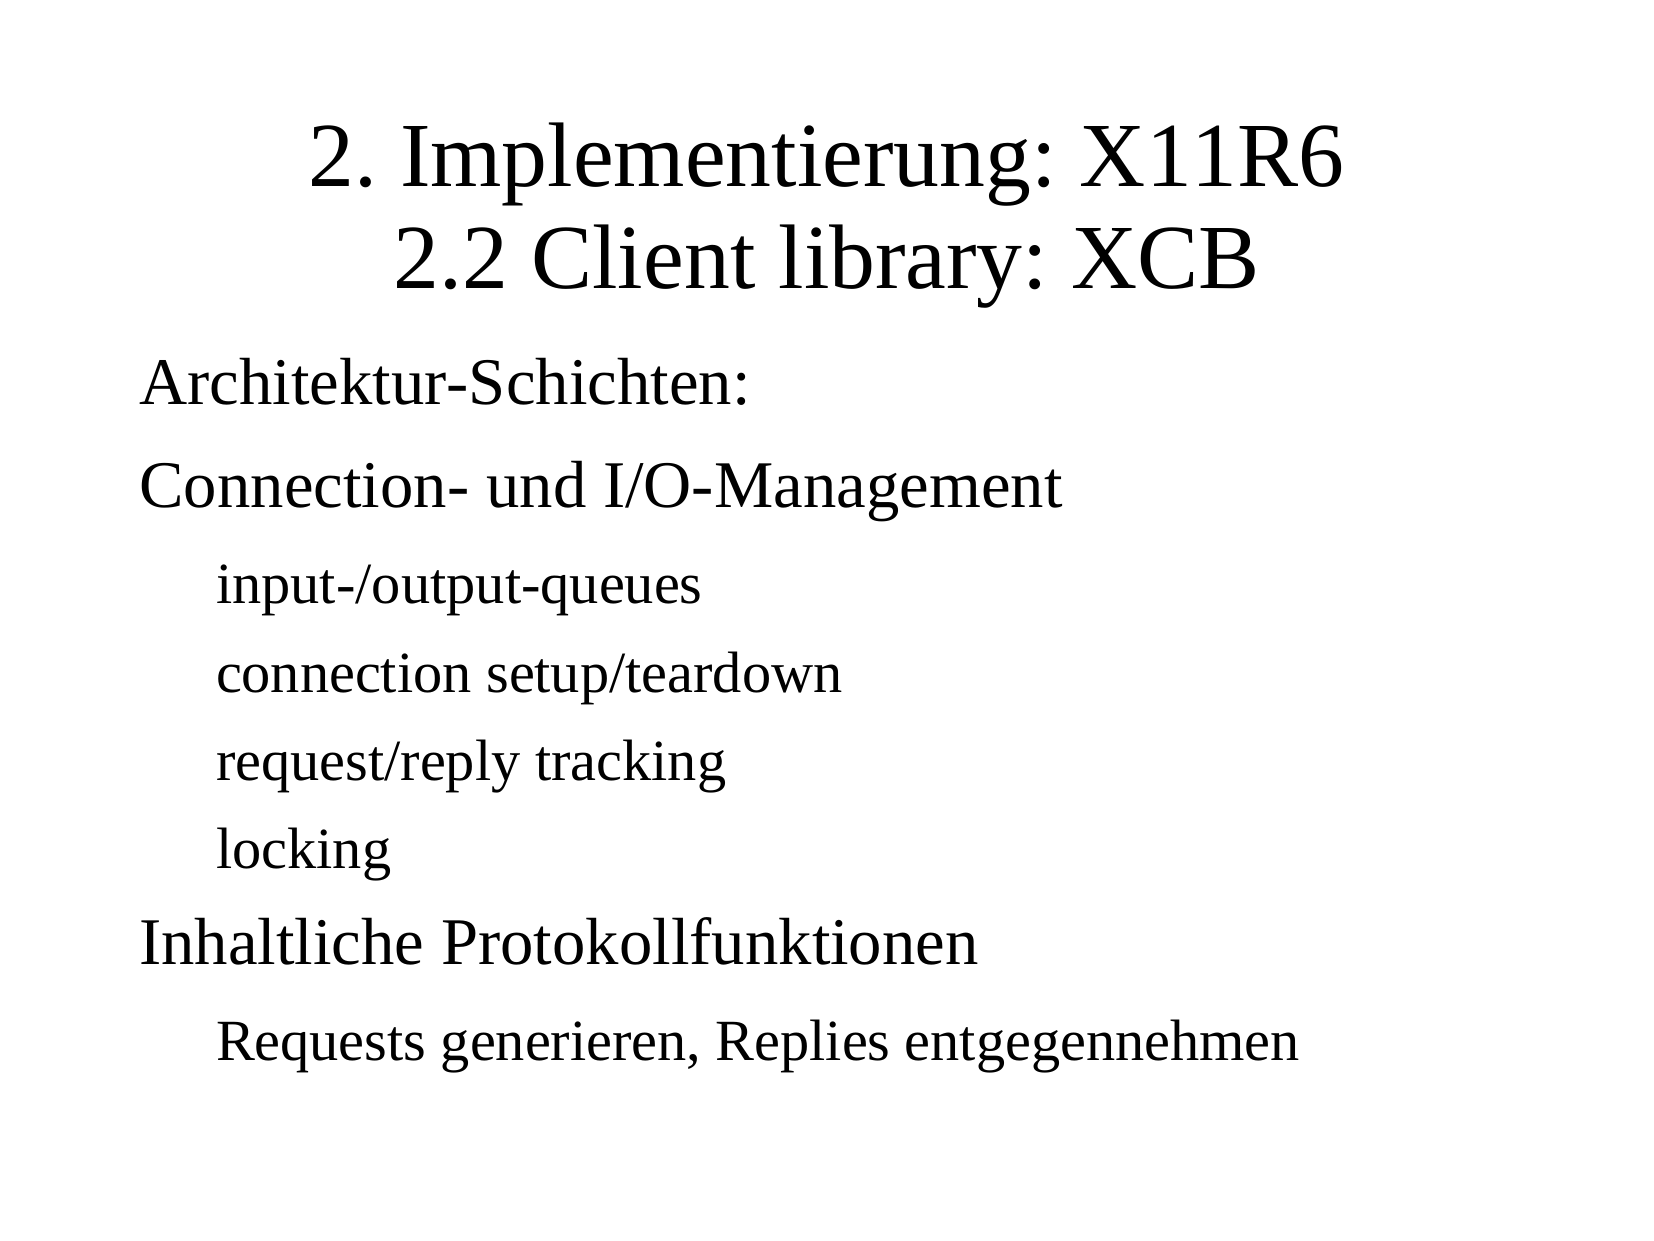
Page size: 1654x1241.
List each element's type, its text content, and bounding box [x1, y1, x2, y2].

list Architektur-Schichten: Connection- und I/O-Management input-/output-queues connection setup/teardown request/reply tracking locking Inhaltliche Protokollfunktionen Requests generieren, Replies entgegennehmen [121, 344, 1534, 1127]
title 2. Implementierung: X11R6 2.2 Client library: XCB [121, 102, 1534, 311]
